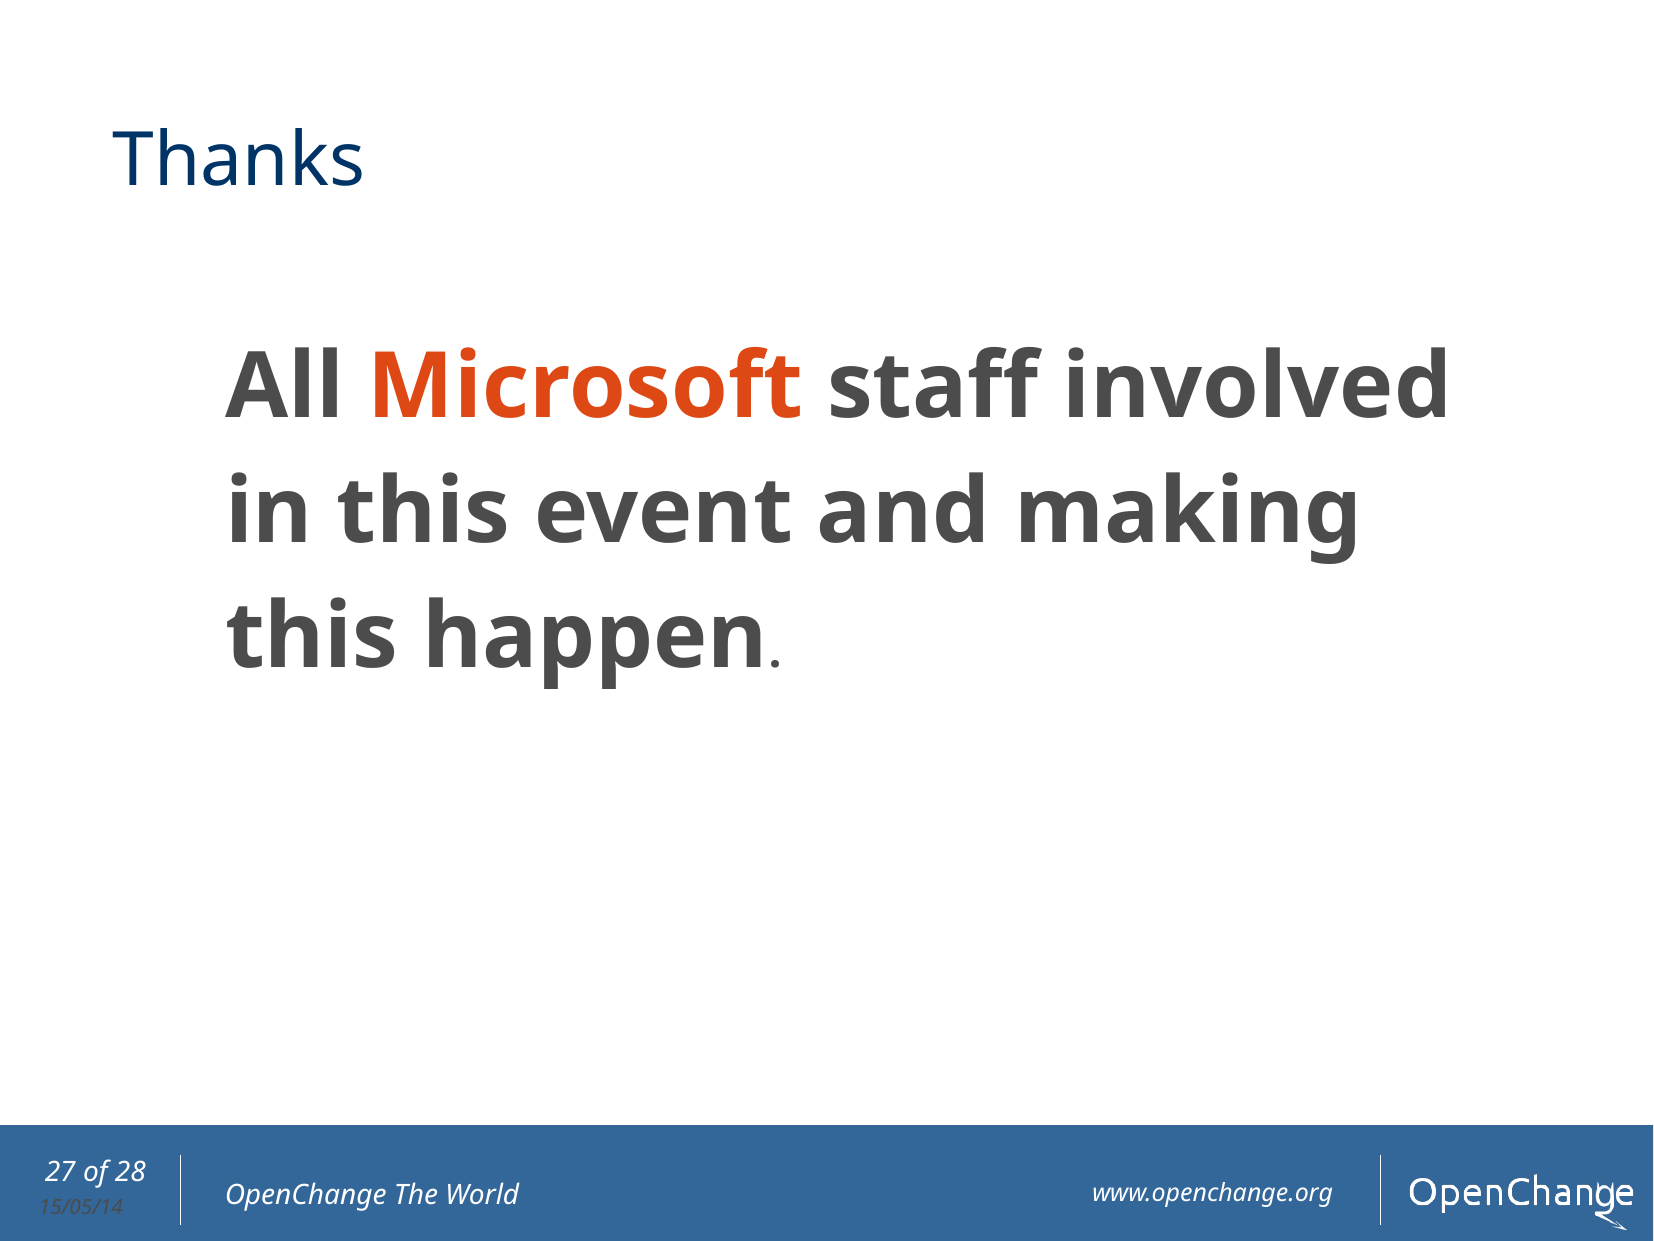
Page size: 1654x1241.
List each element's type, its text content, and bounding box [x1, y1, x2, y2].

picture [1407, 1167, 1654, 1230]
title Thanks [112, 105, 1523, 208]
list All Microsoft staff involved in this event and making this happen. [225, 319, 1486, 1040]
